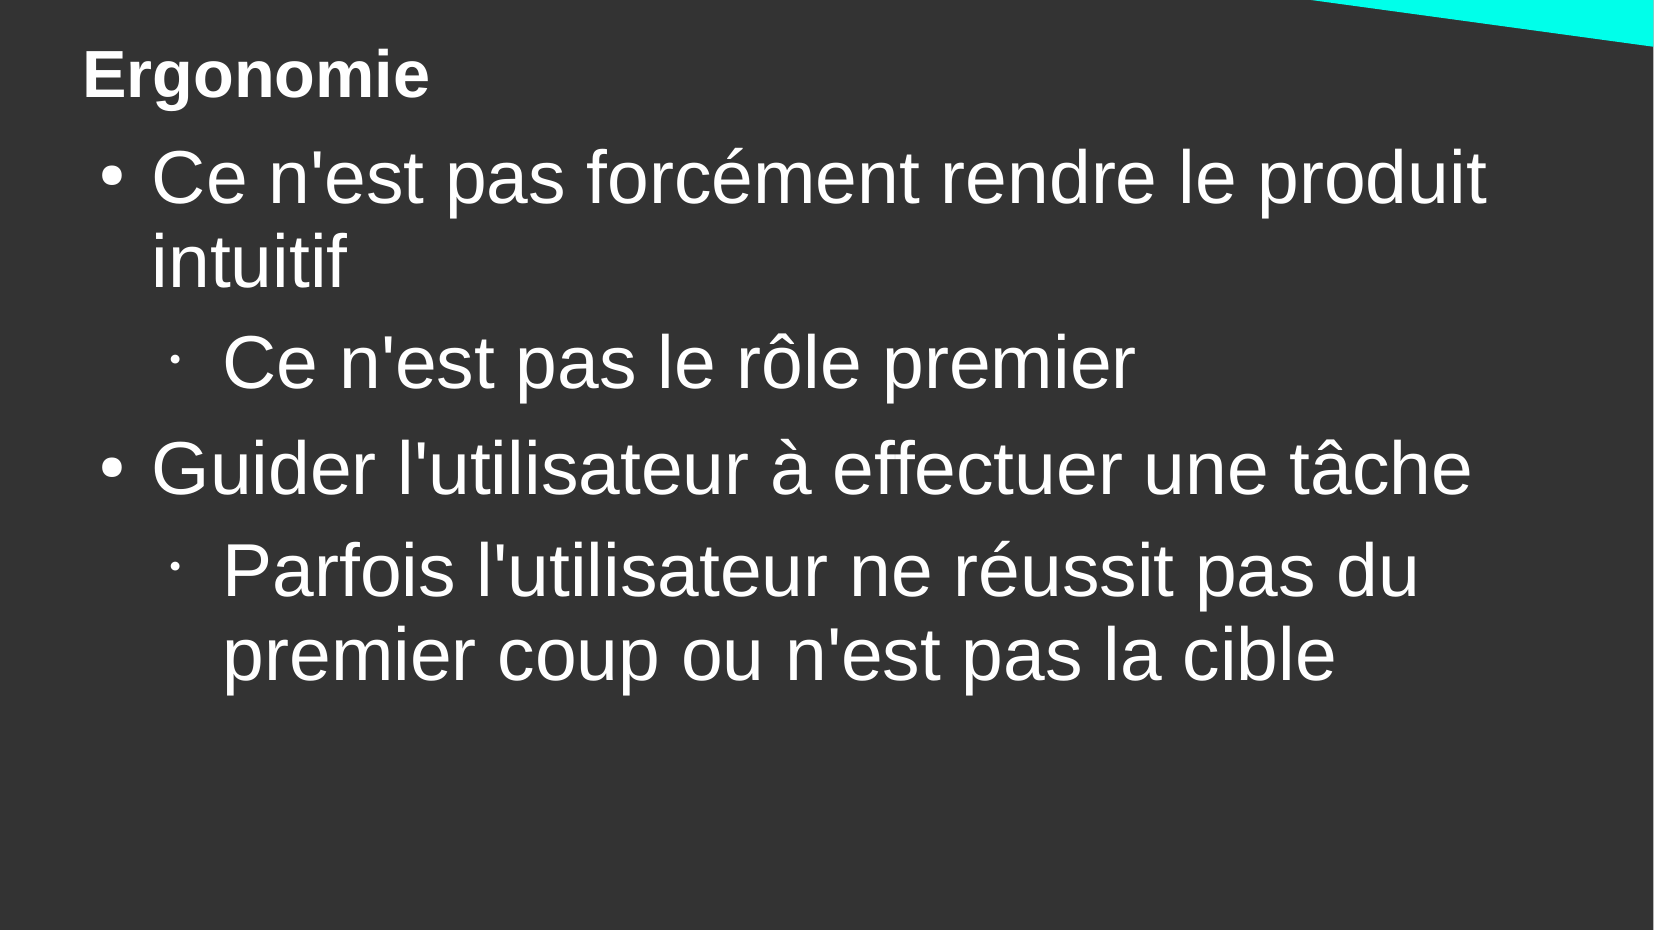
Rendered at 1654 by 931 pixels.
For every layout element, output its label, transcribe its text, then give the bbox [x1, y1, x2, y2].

title Ergonomie [82, 37, 1571, 114]
list Ce n'est pas forcément rendre le produit intuitif Ce n'est pas le rôle premier Guider l'utilisateur à effectuer une tâche Parfois l'utilisateur ne réussit pas du premier coup ou n'est pas la cible [80, 135, 1620, 827]
text_box [1311, 0, 1654, 47]
